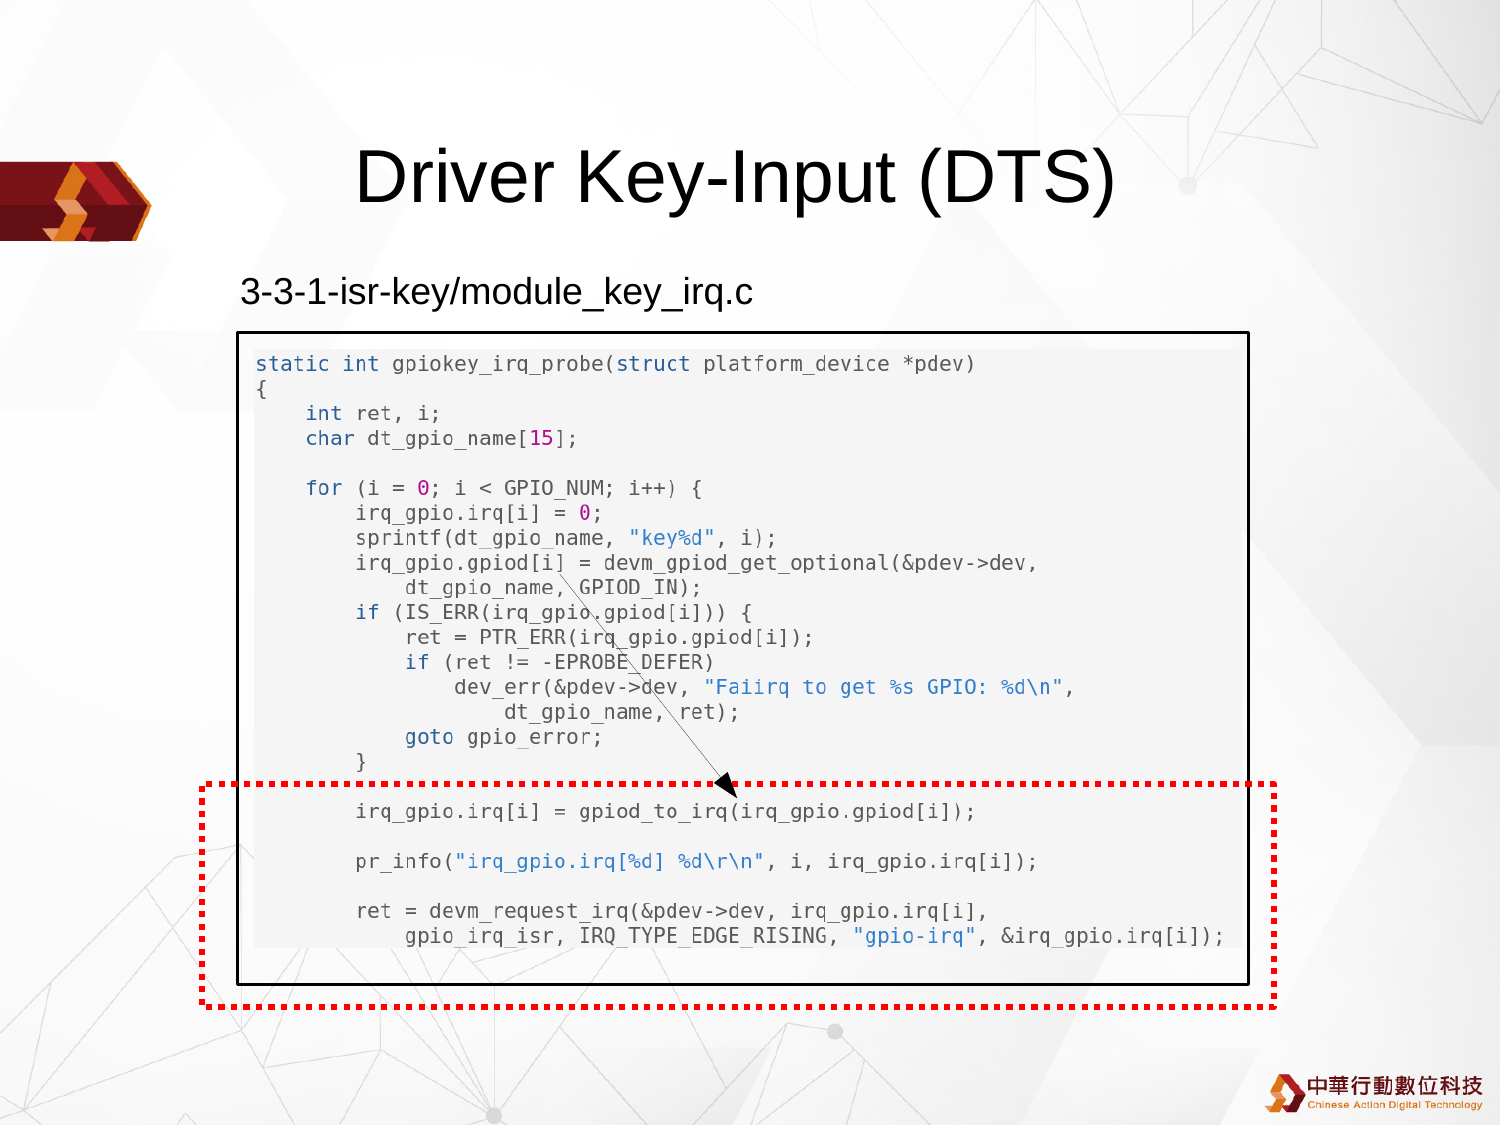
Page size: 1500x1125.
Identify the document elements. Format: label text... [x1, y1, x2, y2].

text_box 3-3-1-isr-key/module_key_irq.c [225, 259, 967, 323]
picture [0, 0, 1500, 1125]
title Driver Key-Input (DTS) [106, 101, 1366, 254]
